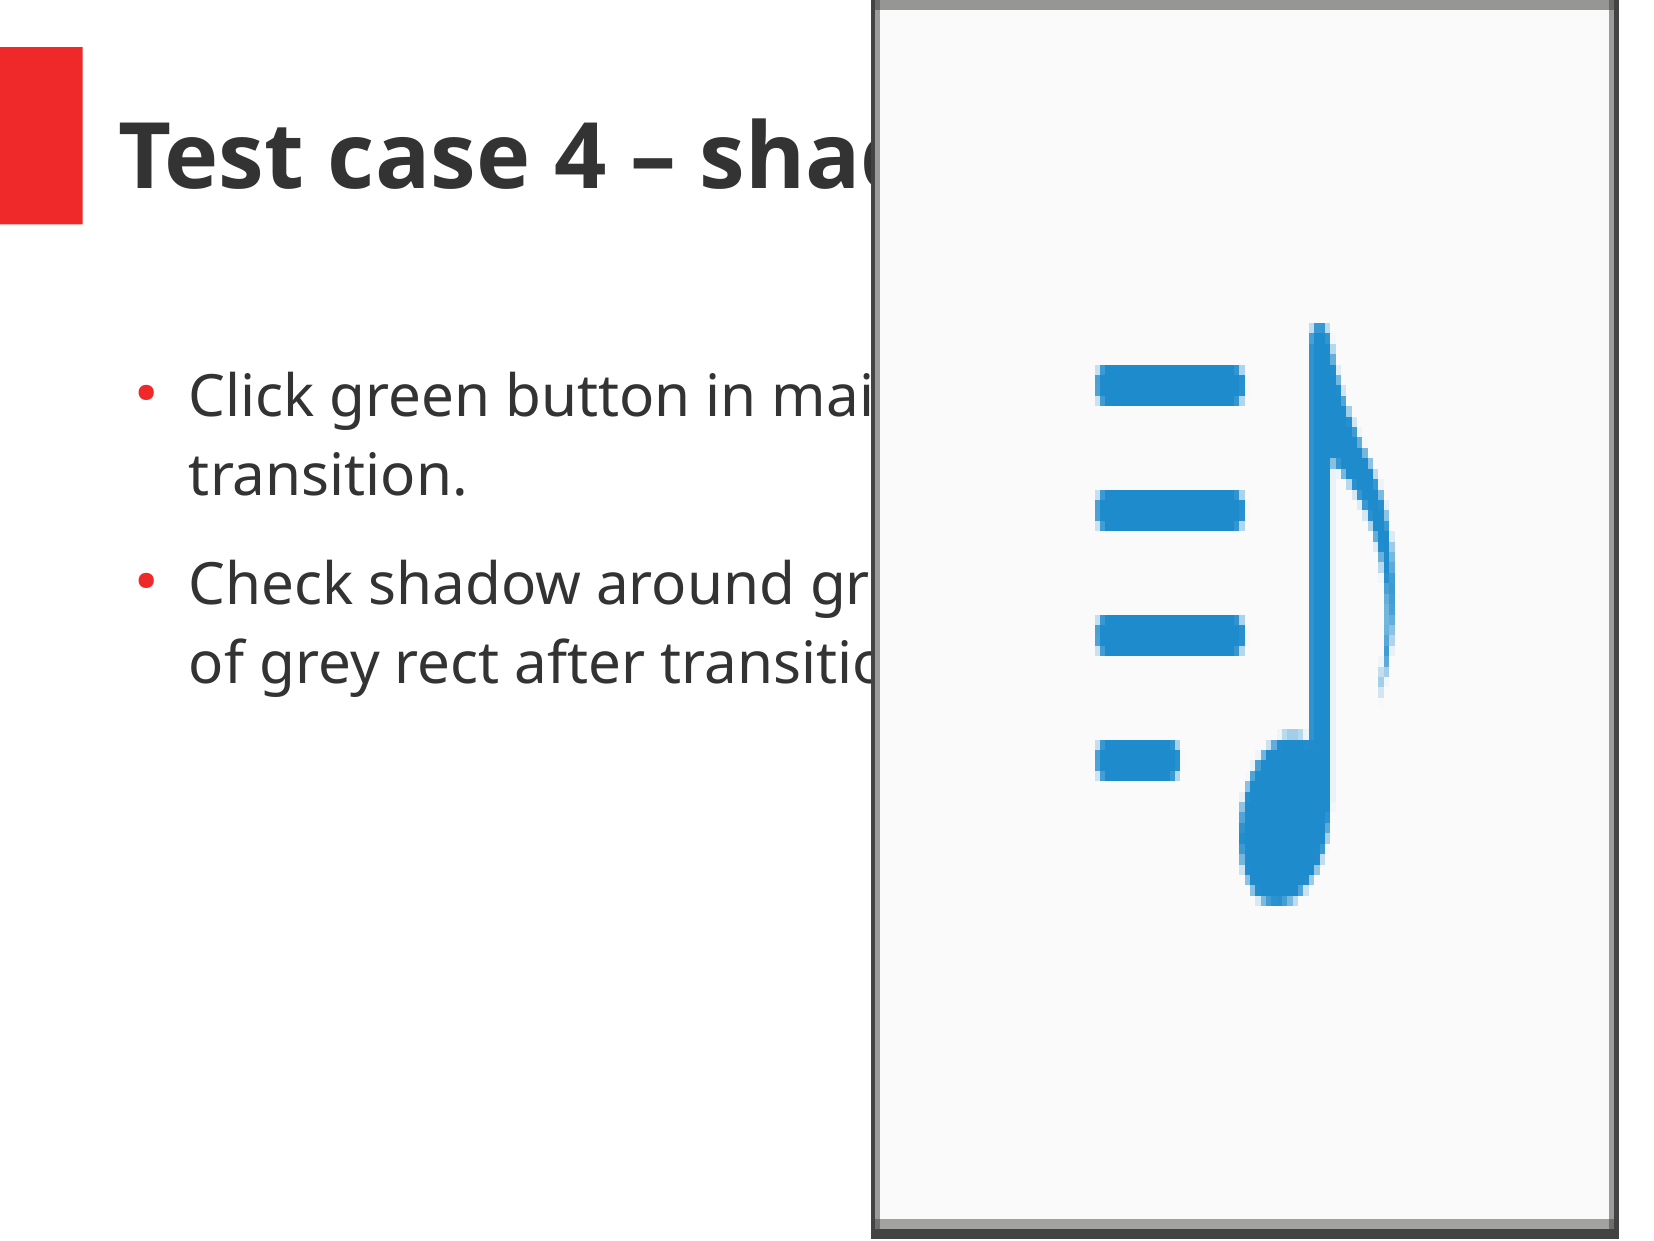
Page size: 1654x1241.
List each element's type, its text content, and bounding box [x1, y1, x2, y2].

list Click green button in main page to check shadow transition. Check shadow around grey circle becomes that of grey rect after transition. [118, 354, 870, 1074]
title Test case 4 – shadow [118, 45, 870, 260]
text_box [870, 0, 1621, 1241]
